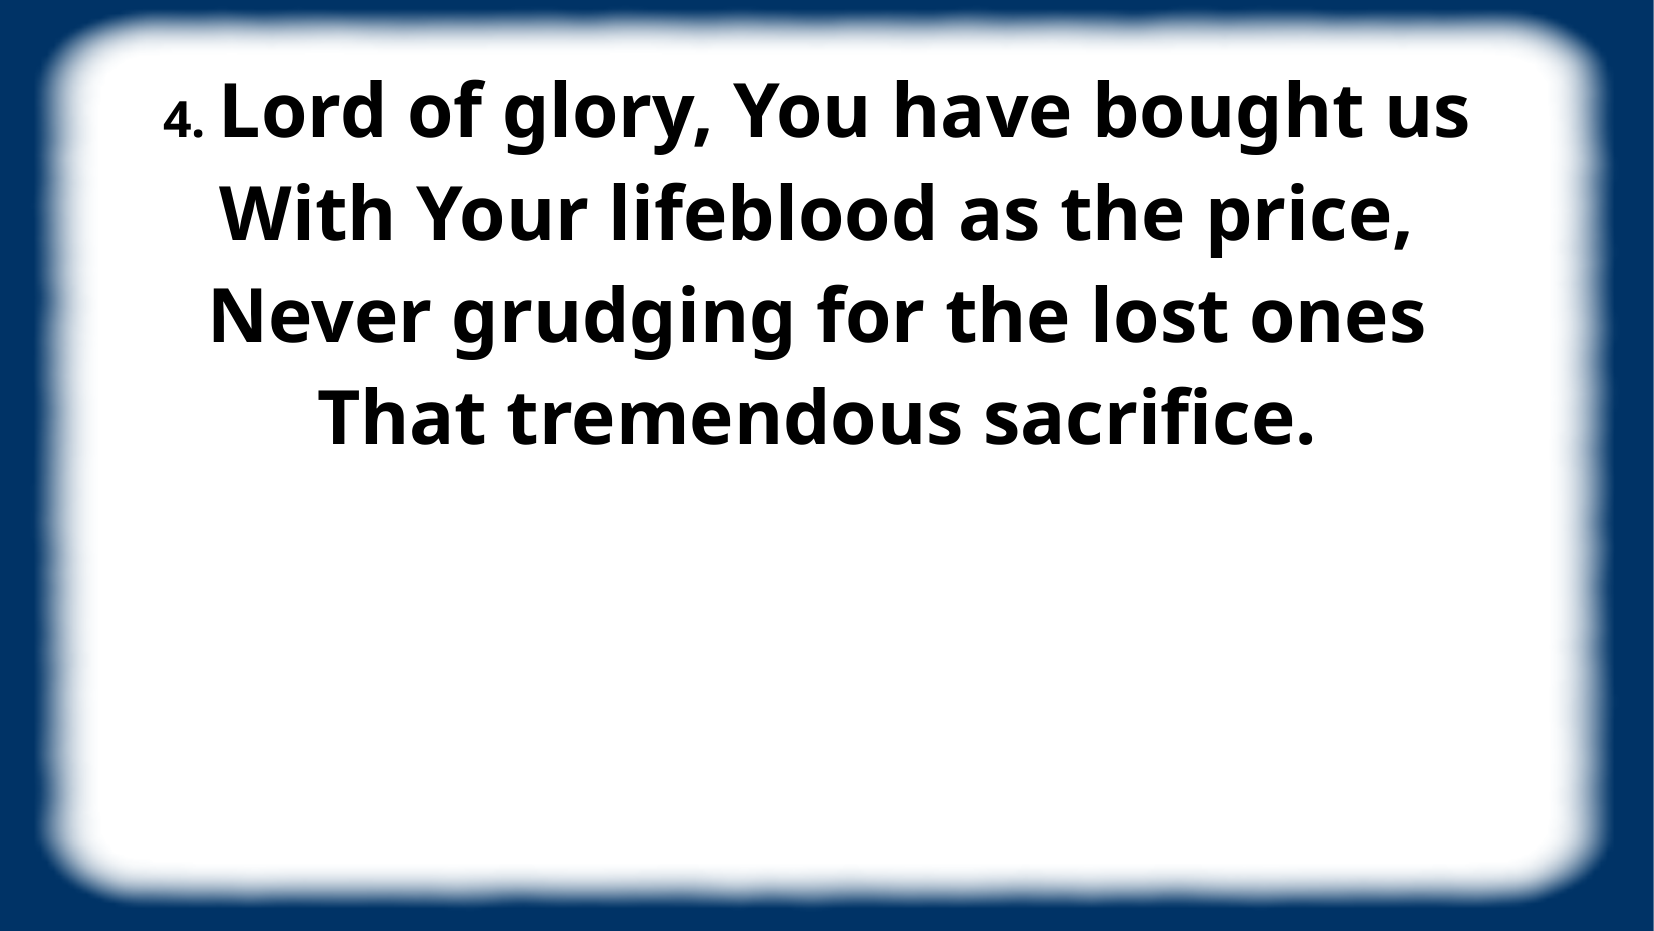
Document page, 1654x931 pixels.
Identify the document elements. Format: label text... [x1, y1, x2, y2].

picture [0, 0, 1654, 931]
text_box 4. Lord of glory, You have bought us With Your lifeblood as the price, Never grudging for the lost ones That tremendous sacrifice. [90, 50, 1546, 465]
